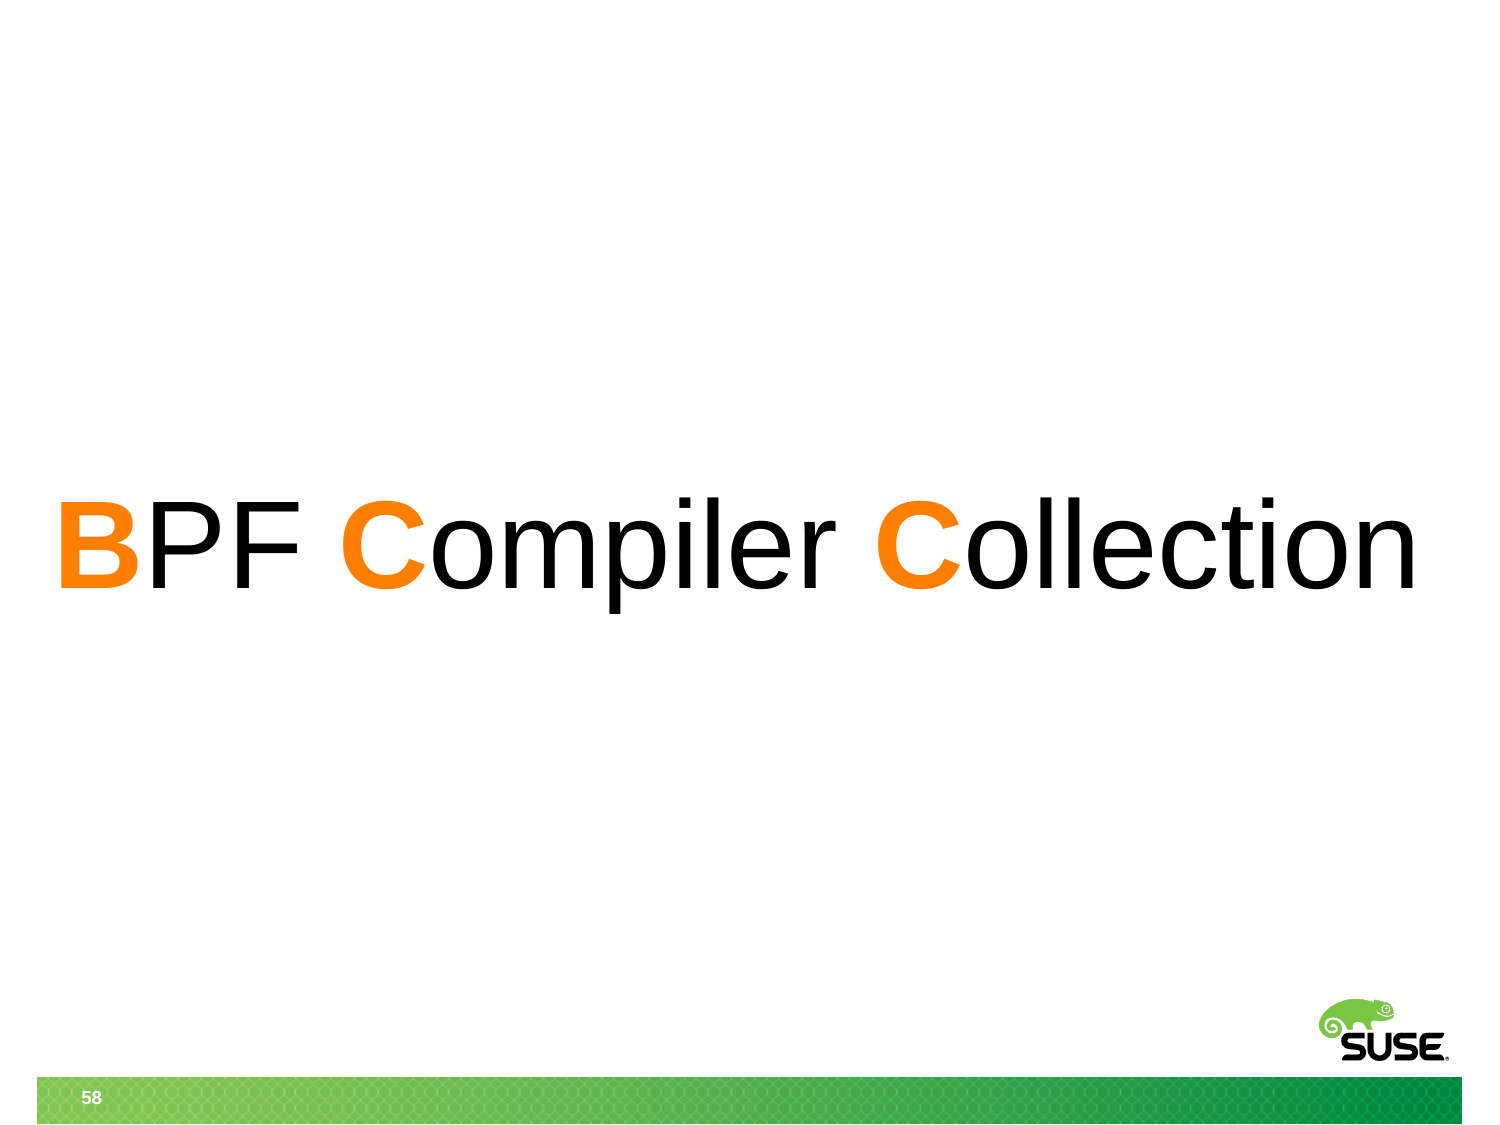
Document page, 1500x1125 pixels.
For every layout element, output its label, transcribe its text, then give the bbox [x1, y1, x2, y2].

text_box BPF Compiler Collection [53, 405, 1441, 685]
picture [37, 1077, 1462, 1124]
picture [1319, 999, 1449, 1061]
